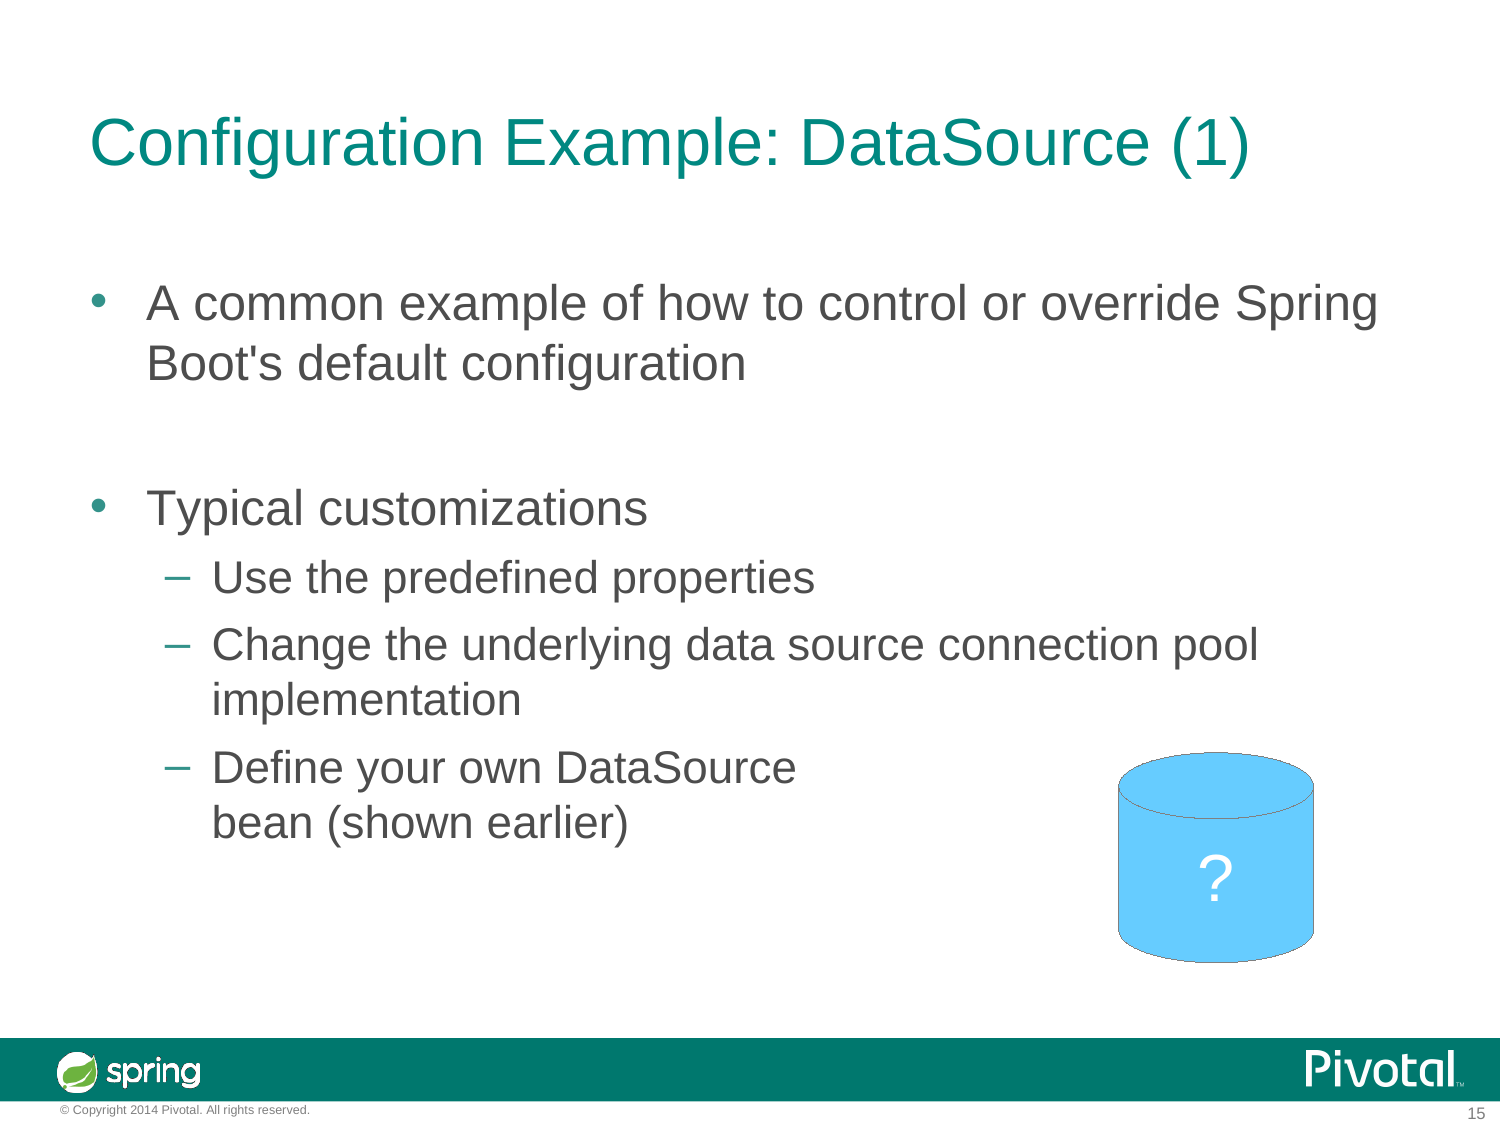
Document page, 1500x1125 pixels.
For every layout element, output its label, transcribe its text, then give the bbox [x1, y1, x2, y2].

picture [32, 1041, 210, 1103]
picture [1306, 1050, 1464, 1087]
text_box ? [1118, 752, 1314, 963]
title Configuration Example: DataSource (1) [75, 45, 1426, 233]
list A common example of how to control or override Spring Boot's default configuration Typical customizations Use the predefined properties Change the underlying data source connection pool implementation Define your own DataSource bean (shown earlier) [75, 262, 1426, 931]
